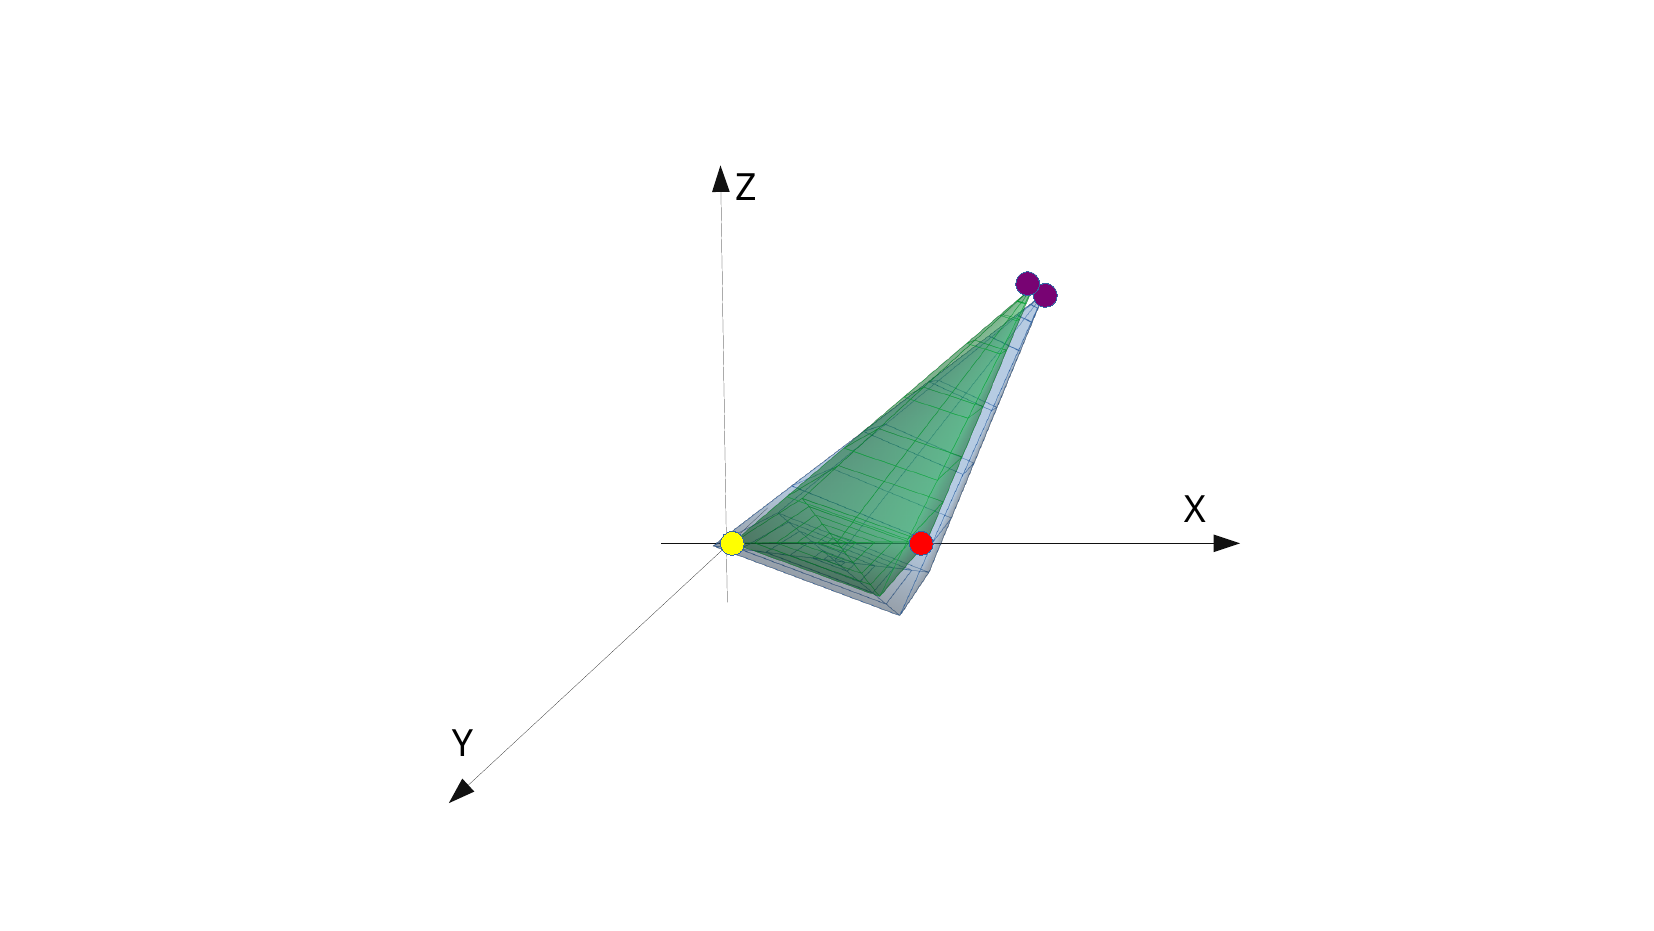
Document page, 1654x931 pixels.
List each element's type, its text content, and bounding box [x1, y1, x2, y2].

text_box X [1169, 475, 1465, 544]
text_box [720, 531, 745, 556]
text_box [909, 531, 934, 556]
text_box Y [437, 708, 733, 777]
text_box Z [720, 153, 1016, 222]
text_box [1015, 271, 1058, 308]
